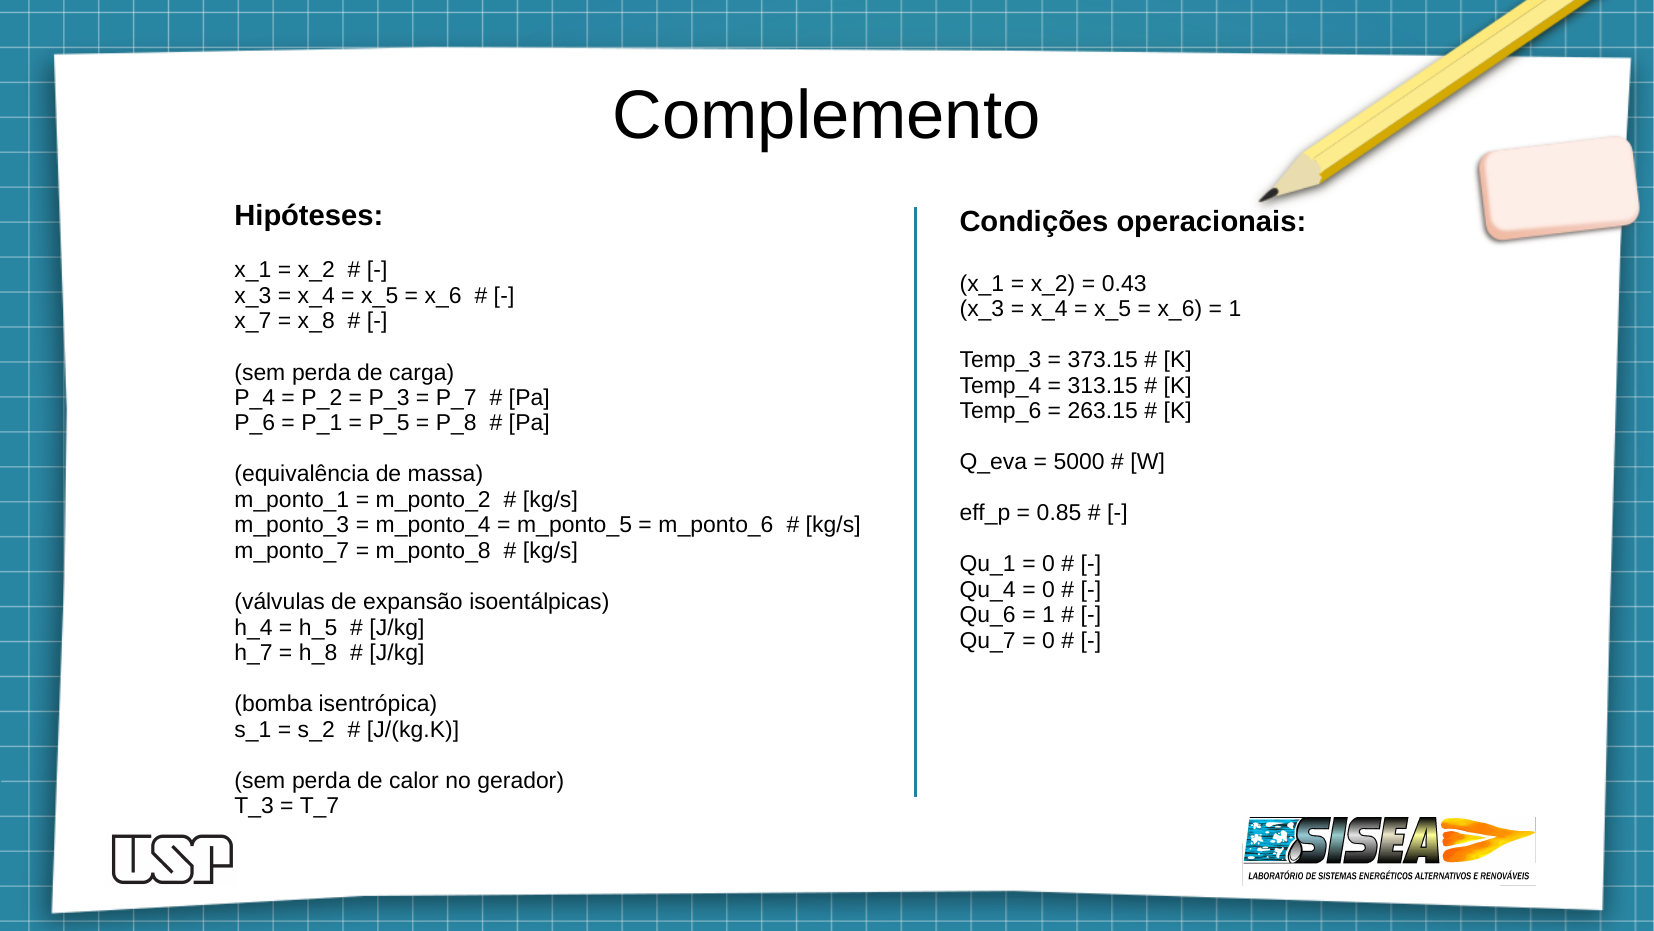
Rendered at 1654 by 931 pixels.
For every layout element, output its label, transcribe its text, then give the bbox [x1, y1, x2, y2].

text_box Condições operacionais: (x_1 = x_2) = 0.43 (x_3 = x_4 = x_5 = x_6) = 1 Temp_3 = 373.15 # [K] Temp_4 = 313.15 # [K] Temp_6 = 263.15 # [K] Q_eva = 5000 # [W] eff_p = 0.85 # [-] Qu_1 = 0 # [-] Qu_4 = 0 # [-] Qu_6 = 1 # [-] Qu_7 = 0 # [-] [944, 197, 1447, 737]
text_box Hipóteses: x_1 = x_2 # [-] x_3 = x_4 = x_5 = x_6 # [-] x_7 = x_8 # [-] (sem perda de carga) P_4 = P_2 = P_3 = P_7 # [Pa] P_6 = P_1 = P_5 = P_8 # [Pa] (equivalência de massa) m_ponto_1 = m_ponto_2 # [kg/s] m_ponto_3 = m_ponto_4 = m_ponto_5 = m_ponto_6 # [kg/s] m_ponto_7 = m_ponto_8 # [kg/s] (válvulas de expansão isoentálpicas) h_4 = h_5 # [J/kg] h_7 = h_8 # [J/kg] (bomba isentrópica) s_1 = s_2 # [J/(kg.K)] (sem perda de calor no gerador) T_3 = T_7 [219, 191, 958, 826]
picture [0, 0, 1654, 931]
title Complemento [82, 37, 1571, 193]
